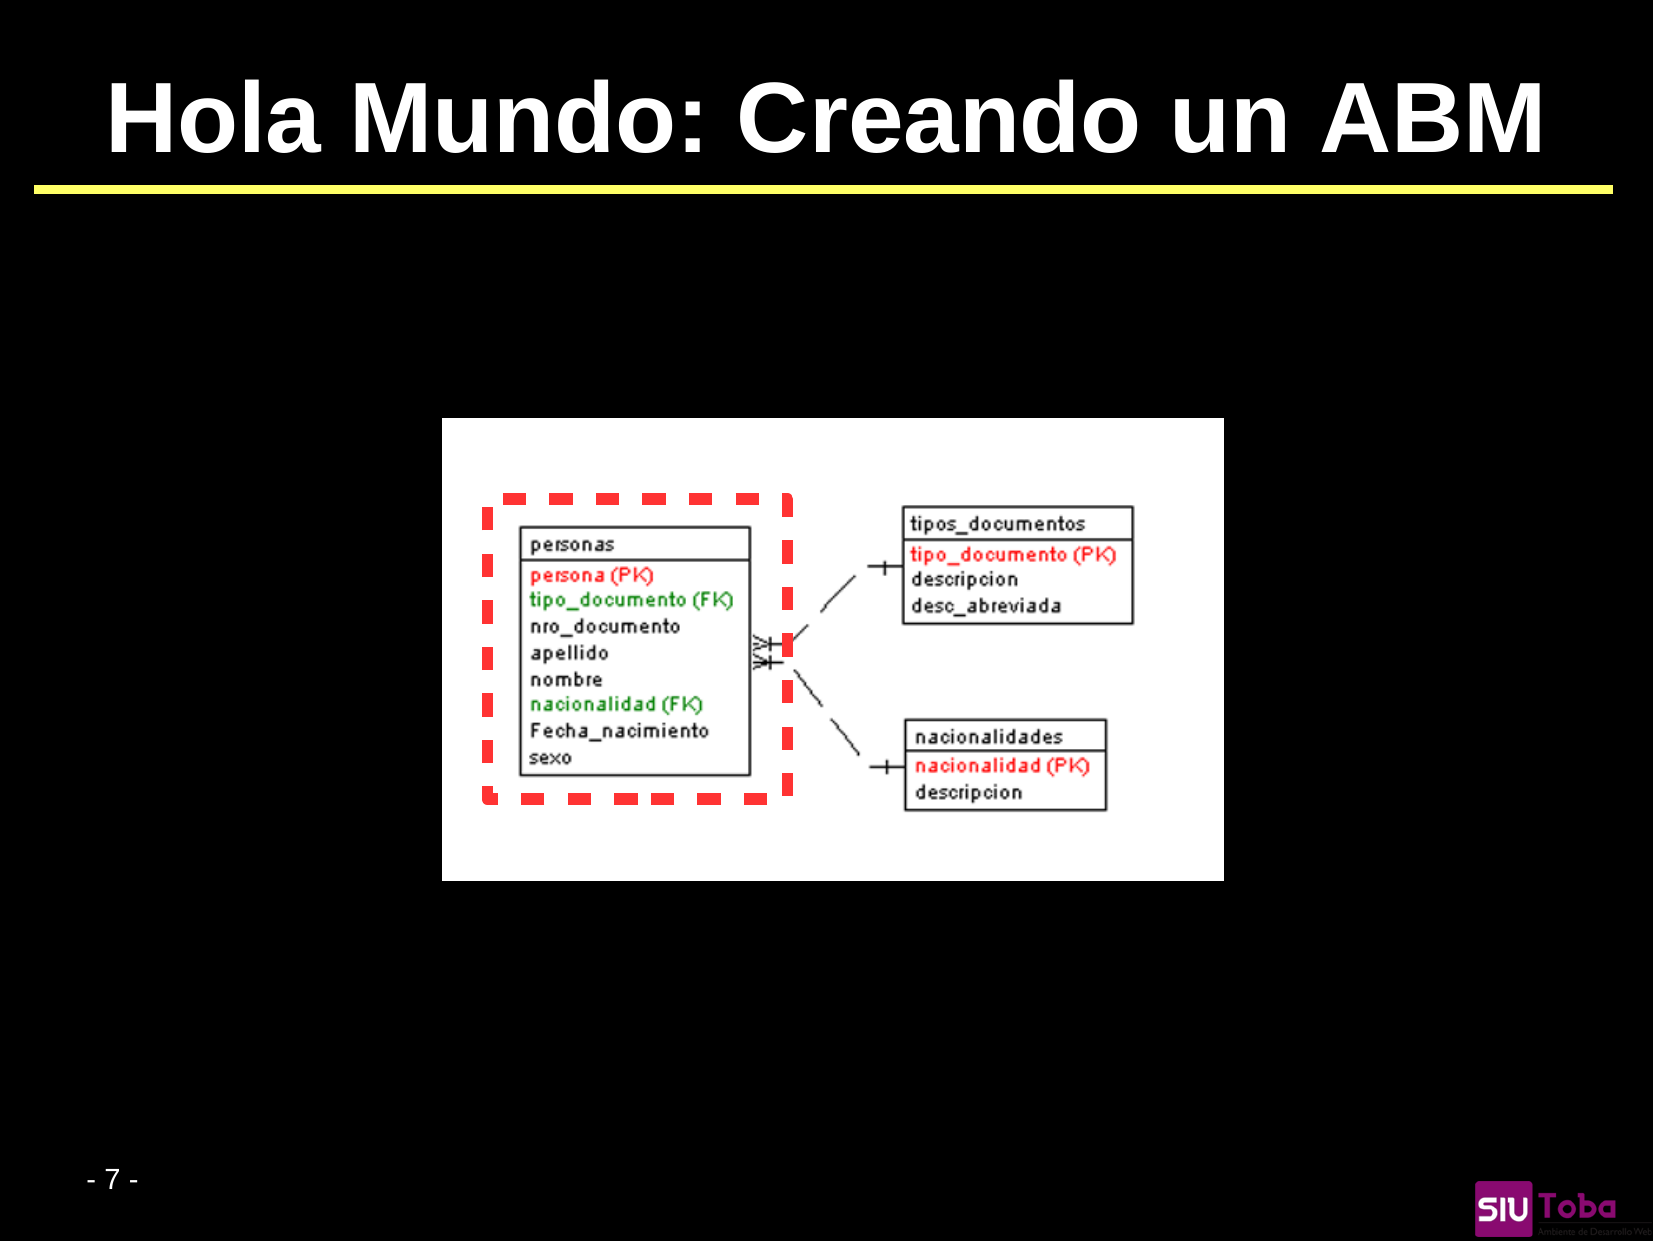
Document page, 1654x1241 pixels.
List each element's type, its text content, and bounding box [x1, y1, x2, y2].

picture [442, 418, 1224, 881]
title Hola Mundo: Creando un ABM [58, 47, 1594, 188]
picture [1475, 1181, 1652, 1237]
